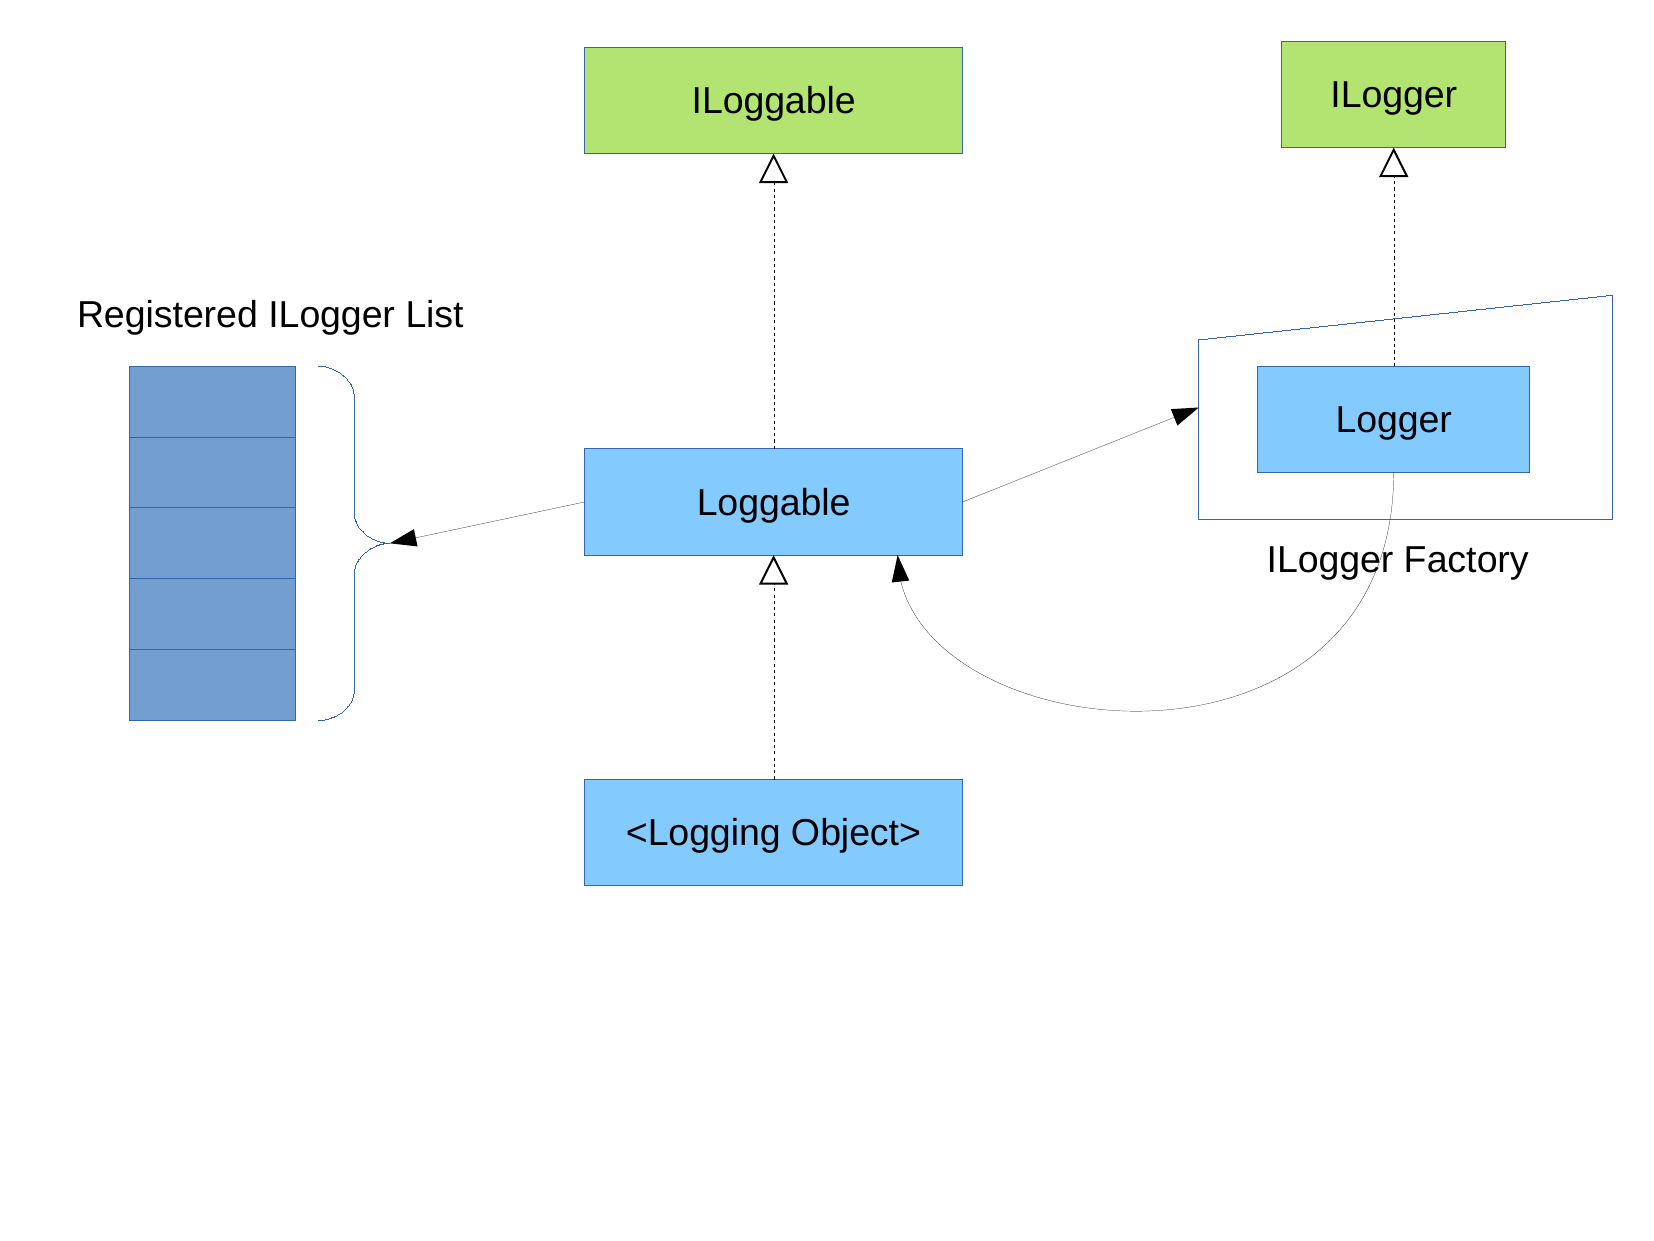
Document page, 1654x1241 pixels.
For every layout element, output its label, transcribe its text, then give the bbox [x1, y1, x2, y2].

text_box <Logging Object> [584, 779, 963, 886]
text_box Registered ILogger List [62, 285, 479, 343]
text_box Loggable [584, 448, 963, 556]
text_box [129, 366, 296, 721]
text_box ILogger [1281, 41, 1506, 148]
text_box [1198, 295, 1613, 520]
text_box ILogger Factory [1369, 531, 1544, 589]
text_box Logger [1257, 366, 1530, 473]
text_box ILogger Factory [1251, 531, 1387, 589]
text_box ILoggable [584, 47, 963, 154]
